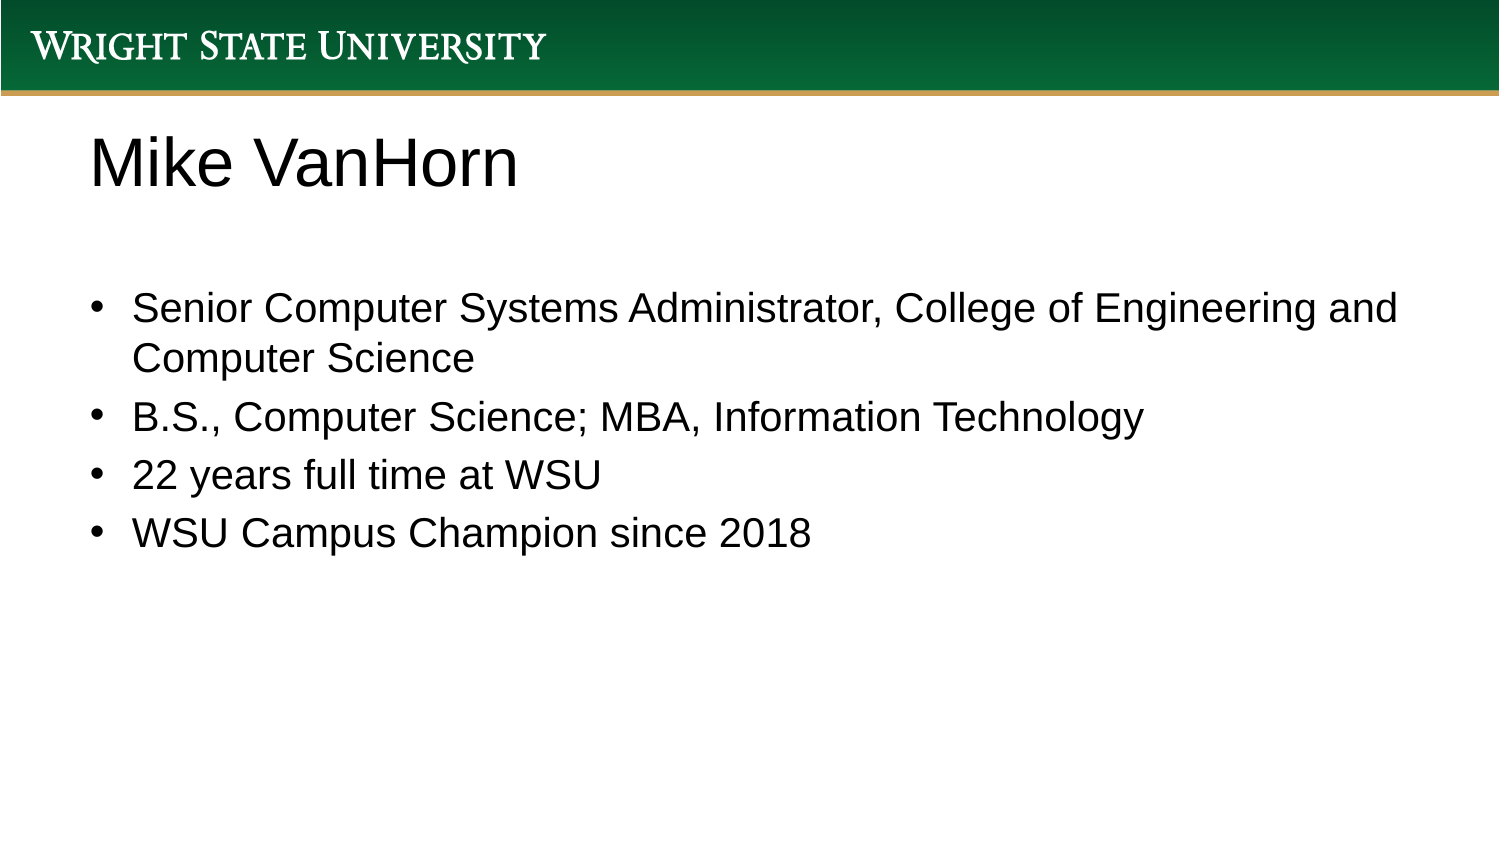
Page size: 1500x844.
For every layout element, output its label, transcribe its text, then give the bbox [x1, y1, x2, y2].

title Mike VanHorn [75, 110, 1425, 252]
list Senior Computer Systems Administrator, College of Engineering and Computer Science B.S., Computer Science; MBA, Information Technology 22 years full time at WSU WSU Campus Champion since 2018 [75, 273, 1425, 771]
picture [1, 0, 1499, 844]
